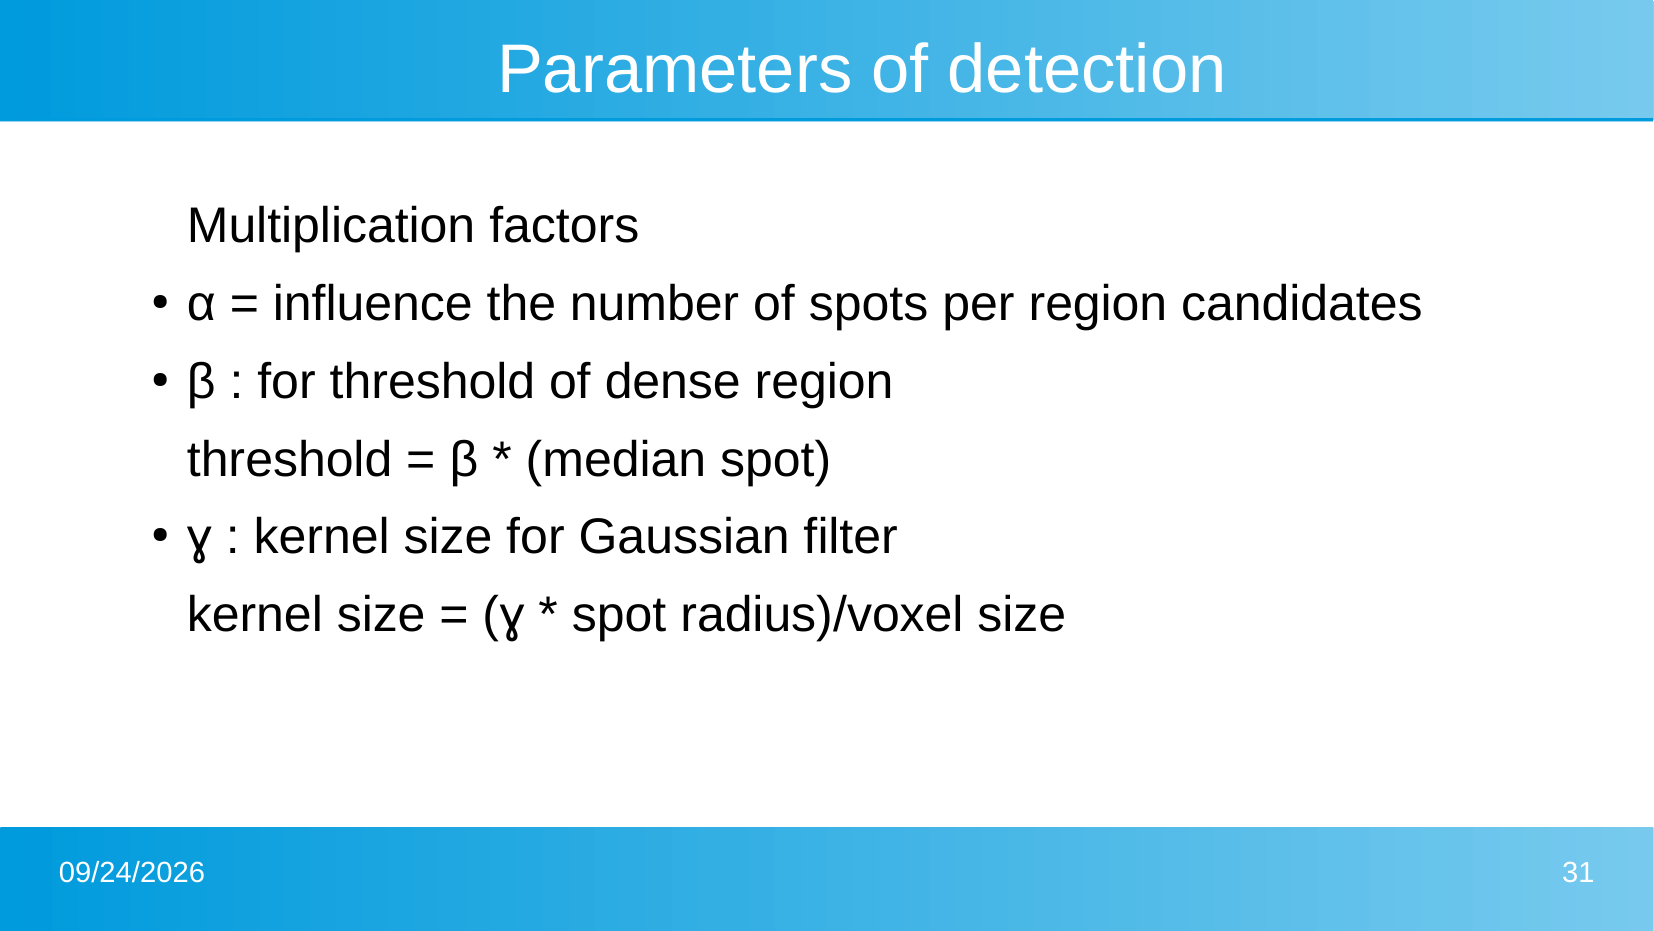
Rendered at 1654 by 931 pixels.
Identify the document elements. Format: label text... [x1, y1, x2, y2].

list Multiplication factors α = influence the number of spots per region candidates β : for threshold of dense region threshold = β * (median spot) ɣ : kernel size for Gaussian filter kernel size = (ɣ * spot radius)/voxel size [151, 197, 1536, 286]
title Parameters of detection [59, 29, 1595, 108]
